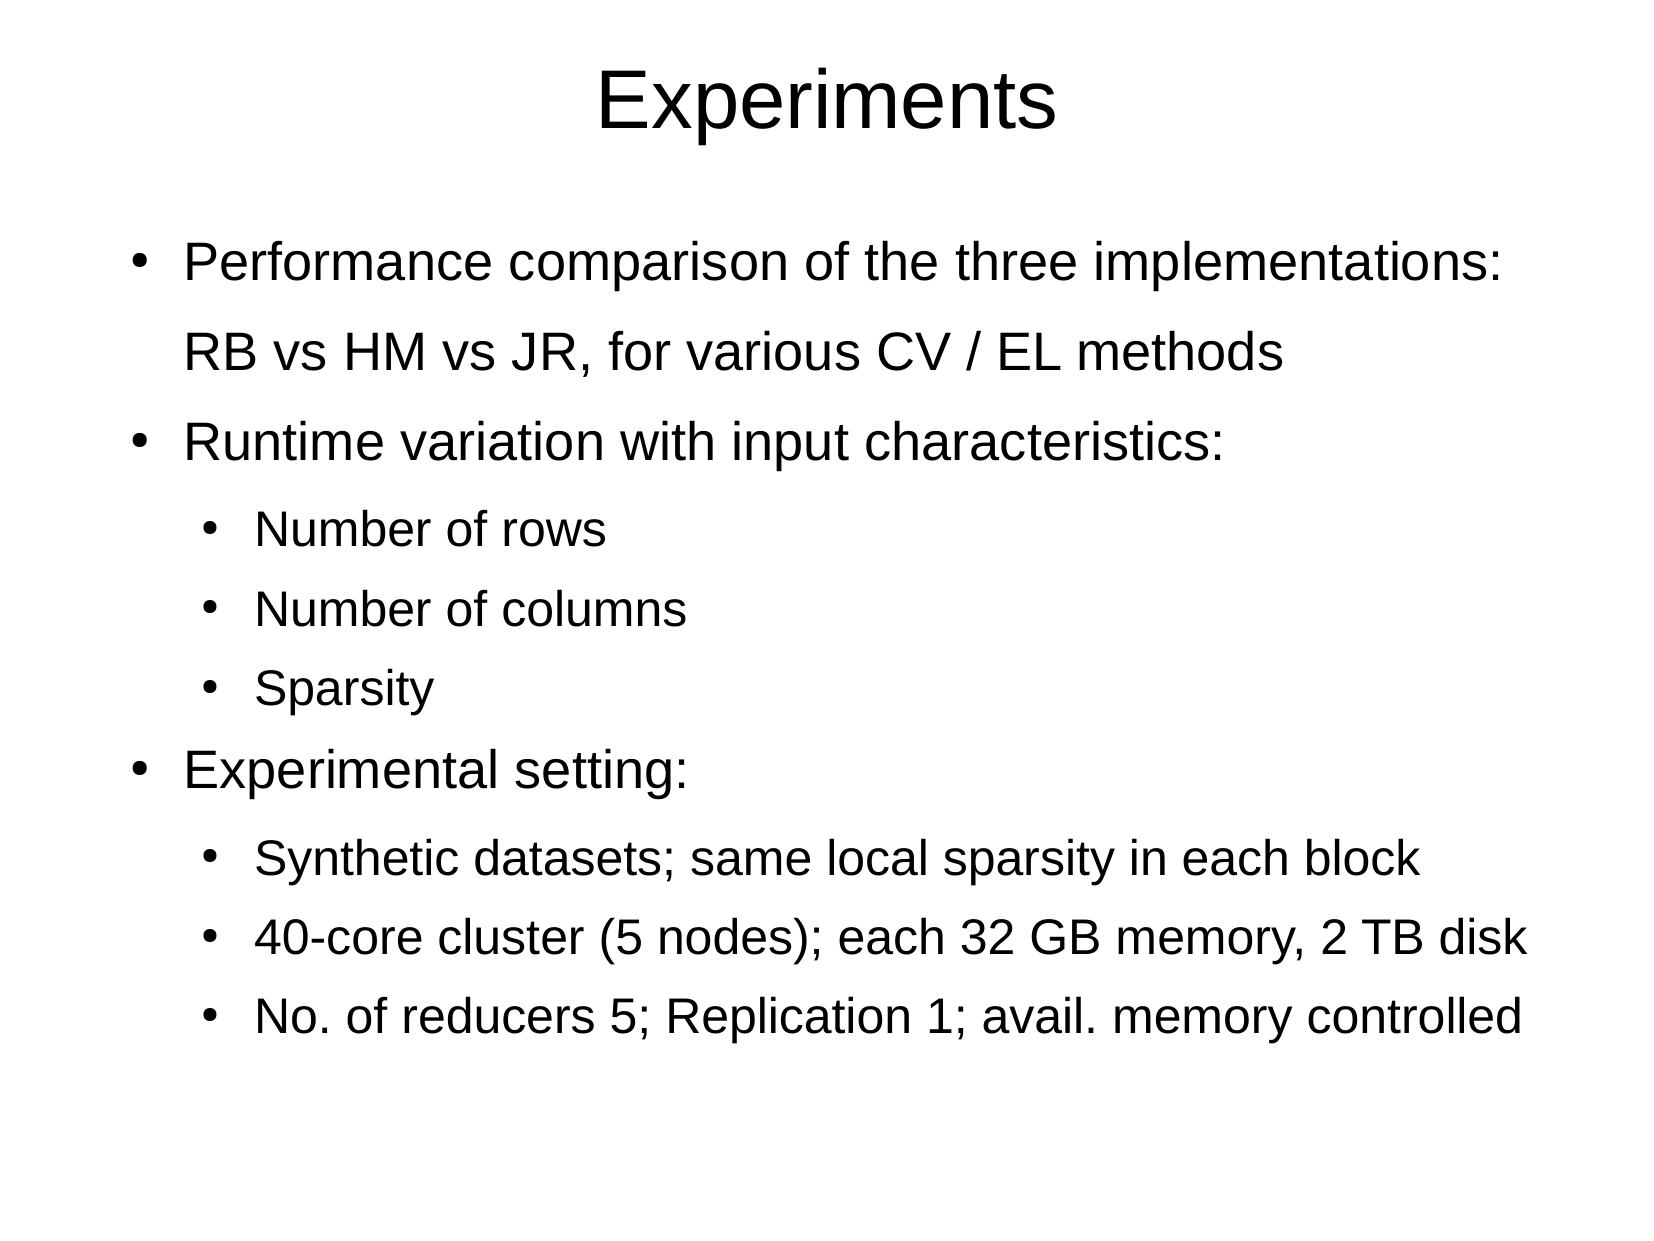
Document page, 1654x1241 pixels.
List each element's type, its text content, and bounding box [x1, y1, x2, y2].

title Experiments [83, 49, 1572, 151]
list Performance comparison of the three implementations: RB vs HM vs JR, for various CV / EL methods Runtime variation with input characteristics: Number of rows Number of columns Sparsity Experimental setting: Synthetic datasets; same local sparsity in each block 40-core cluster (5 nodes); each 32 GB memory, 2 TB disk No. of reducers 5; Replication 1; avail. memory controlled [112, 231, 1607, 1163]
